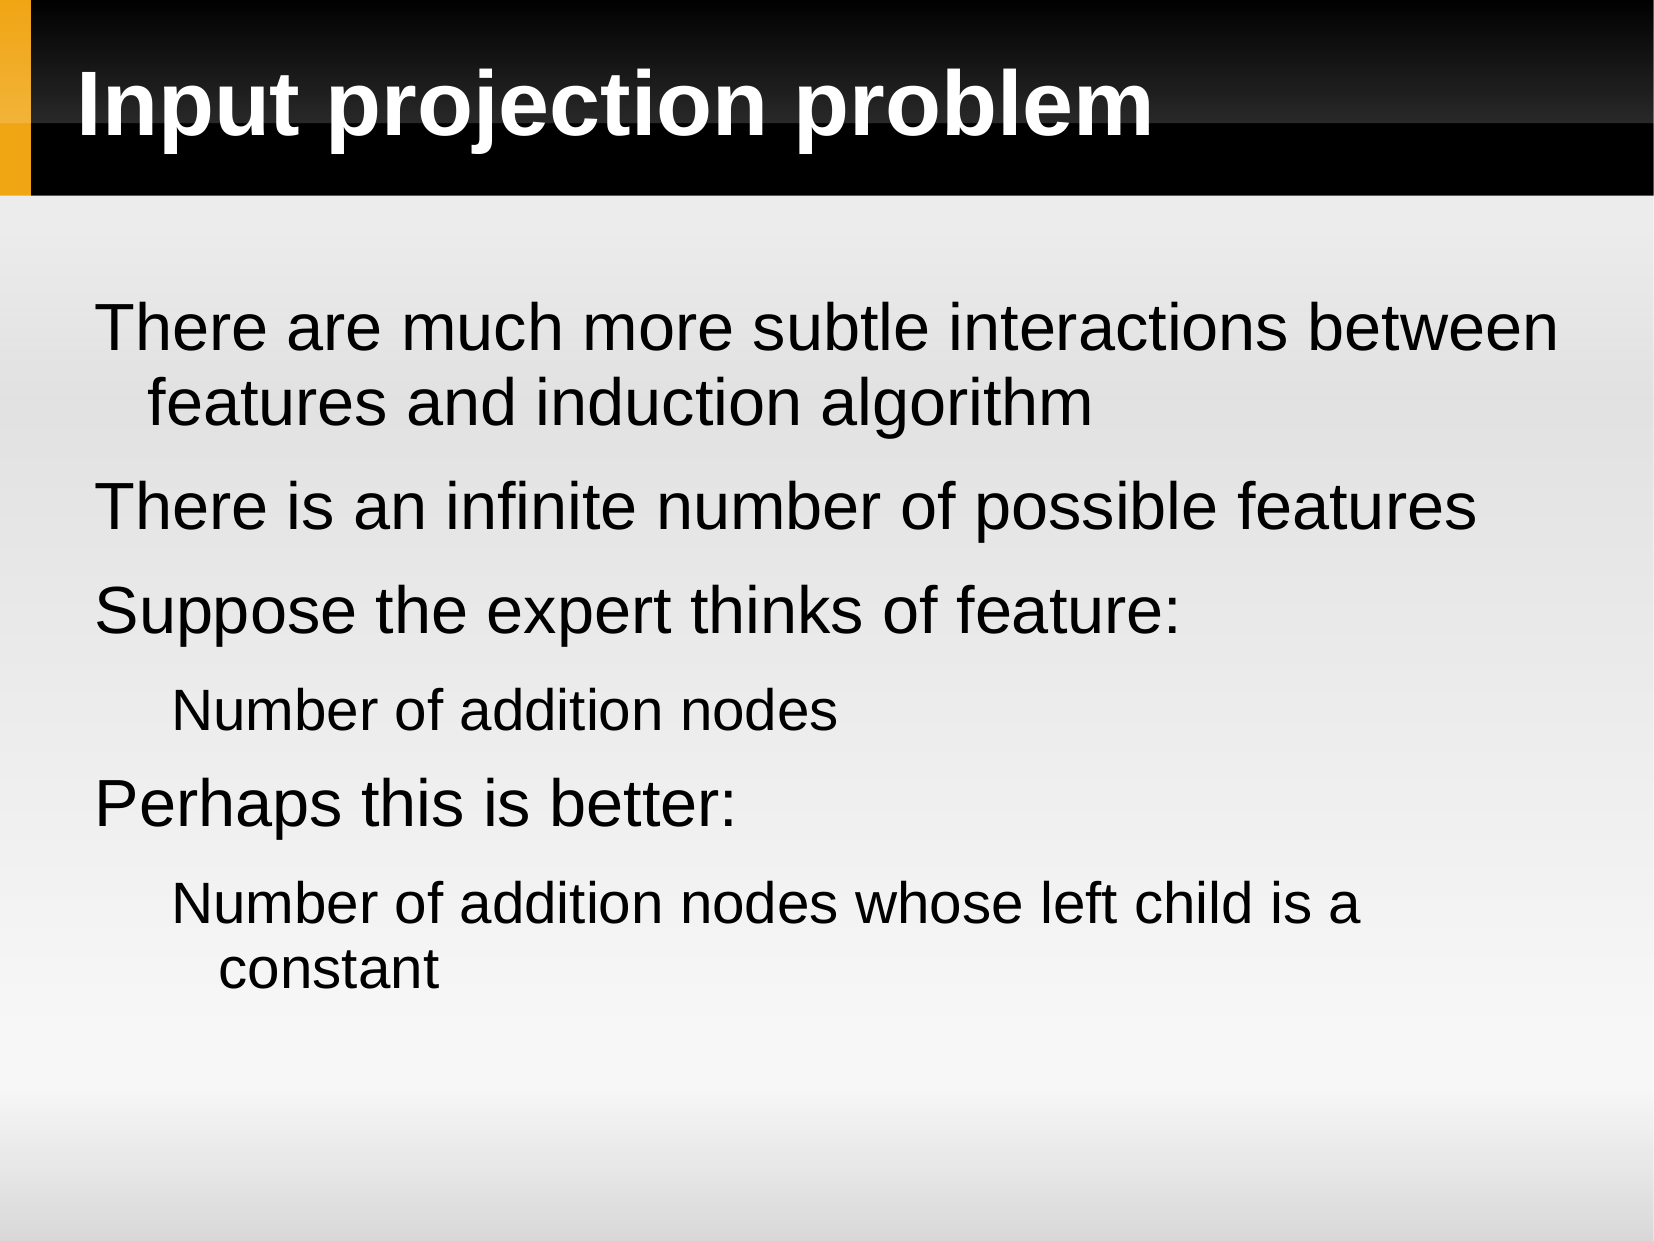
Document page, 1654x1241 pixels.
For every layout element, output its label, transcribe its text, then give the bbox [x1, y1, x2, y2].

list There are much more subtle interactions between features and induction algorithm There is an infinite number of possible features Suppose the expert thinks of feature: Number of addition nodes Perhaps this is better: Number of addition nodes whose left child is a constant [76, 290, 1565, 1001]
title Input projection problem [76, 0, 1565, 208]
picture [0, 0, 1654, 1241]
